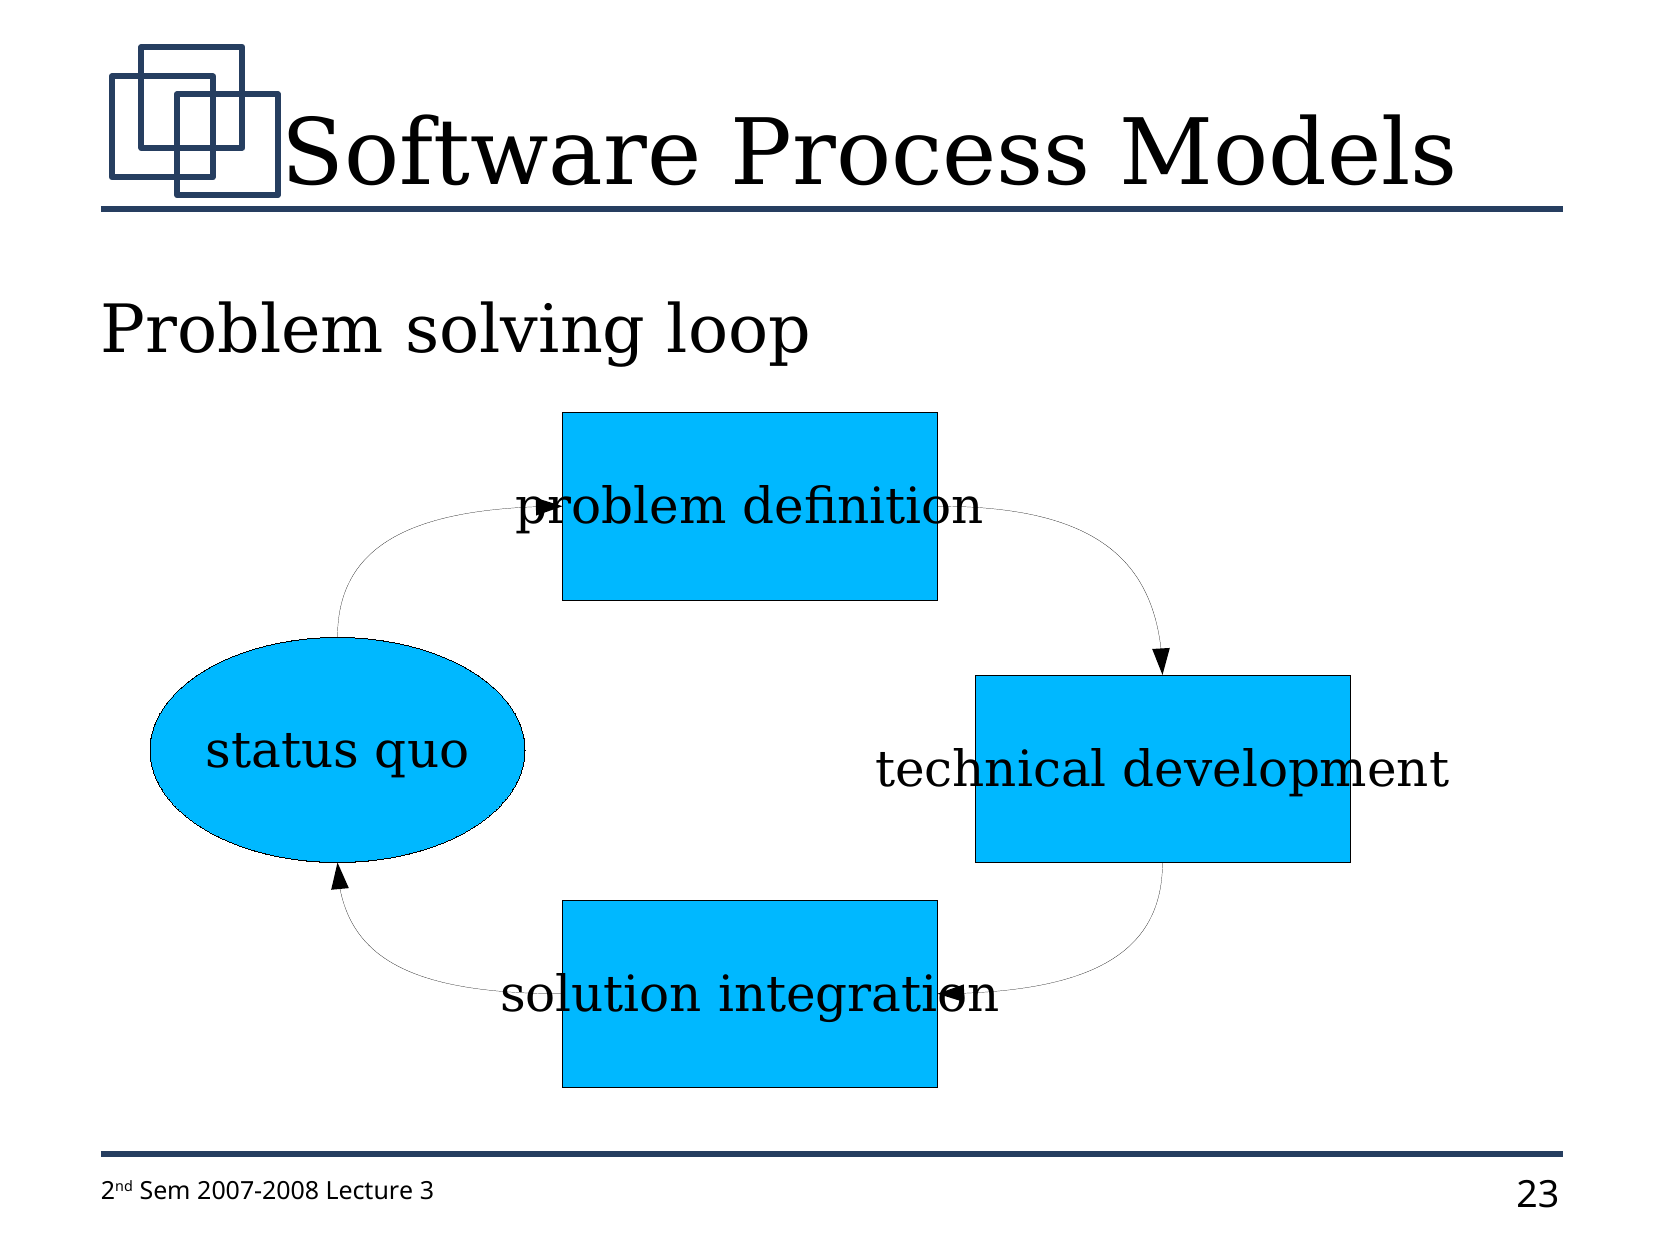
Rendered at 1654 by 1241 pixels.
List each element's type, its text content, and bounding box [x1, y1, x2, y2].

text_box solution integration [562, 900, 938, 1088]
title Software Process Models [82, 49, 1571, 257]
list Problem solving loop [82, 290, 1571, 376]
text_box technical development [975, 675, 1351, 863]
text_box status quo [150, 637, 526, 863]
text_box problem definition [562, 412, 938, 601]
